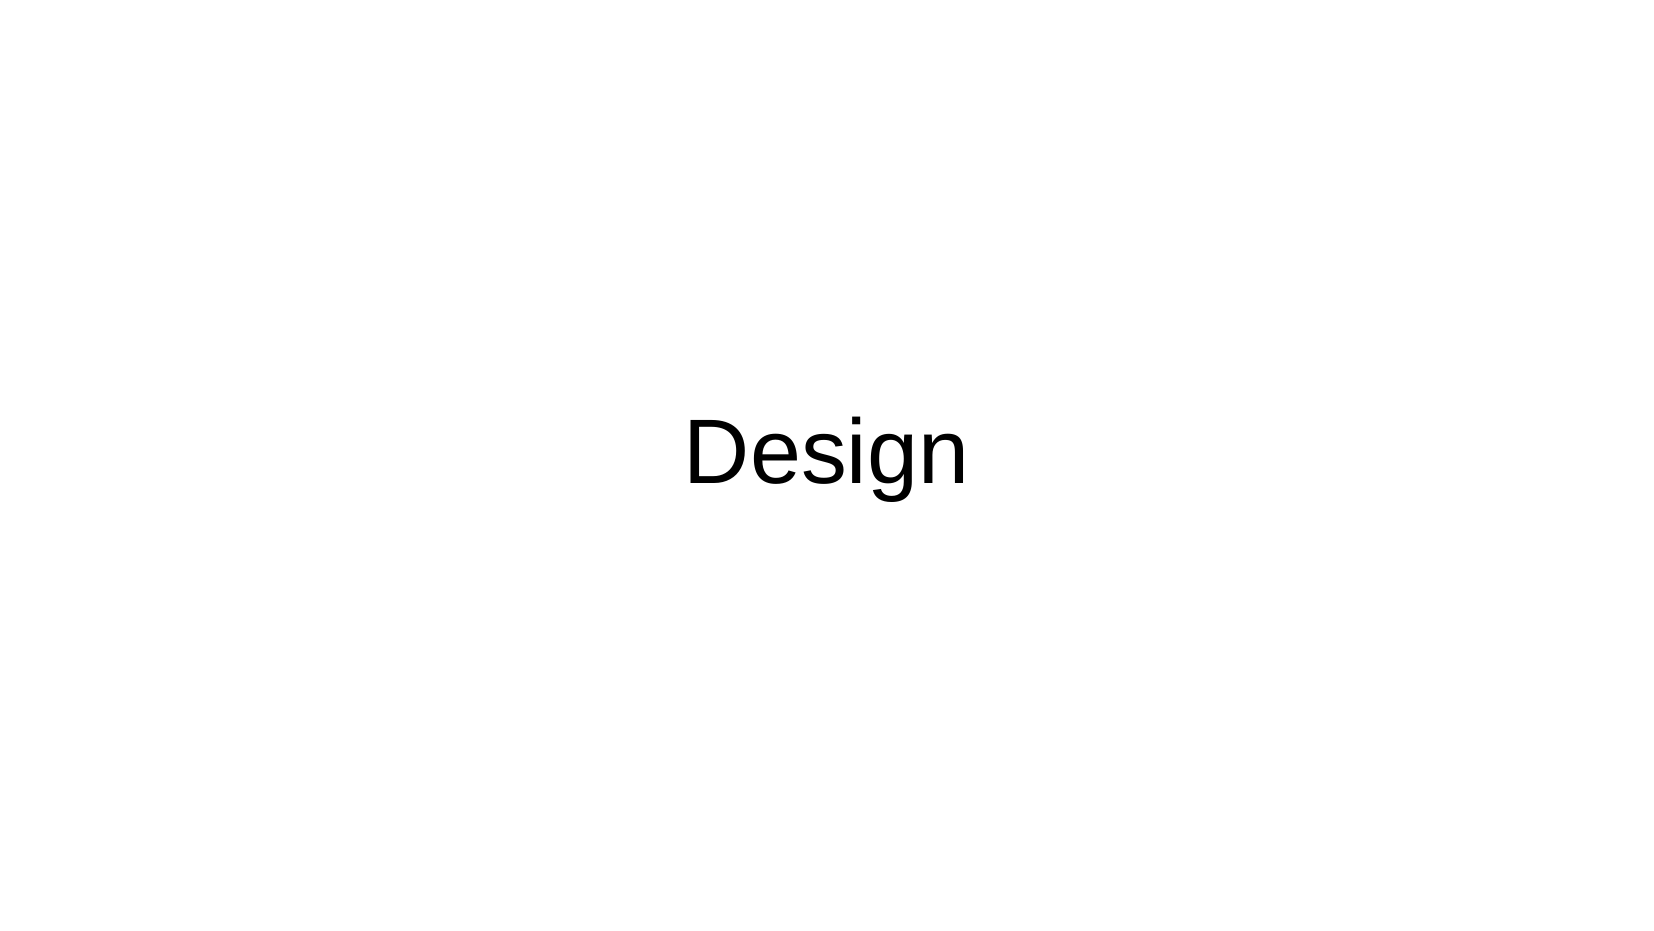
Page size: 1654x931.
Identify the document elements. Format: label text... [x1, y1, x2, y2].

title Design [82, 373, 1571, 529]
